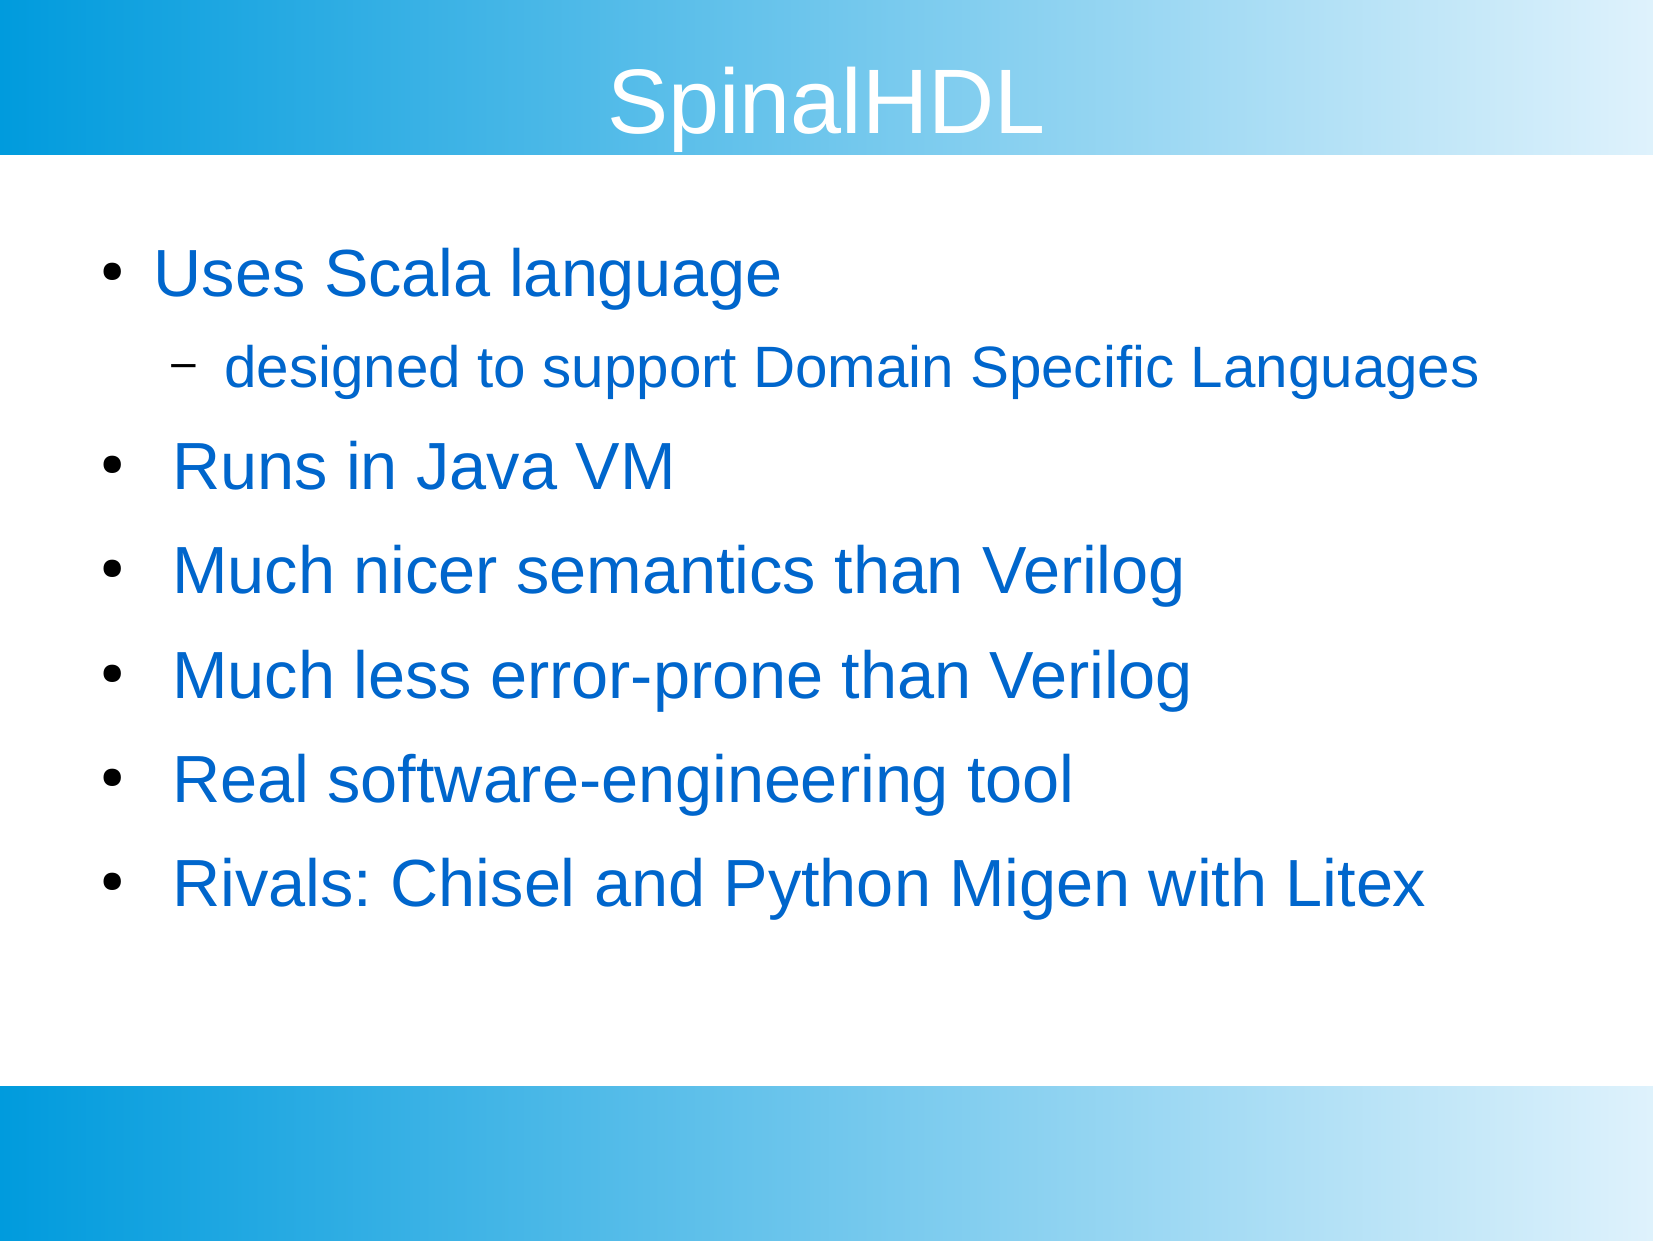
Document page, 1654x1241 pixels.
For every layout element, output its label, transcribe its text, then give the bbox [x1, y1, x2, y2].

title SpinalHDL [82, 49, 1571, 155]
list Uses Scala language designed to support Domain Specific Languages Runs in Java VM Much nicer semantics than Verilog Much less error-prone than Verilog Real software-engineering tool Rivals: Chisel and Python Migen with Litex [82, 236, 1571, 1028]
